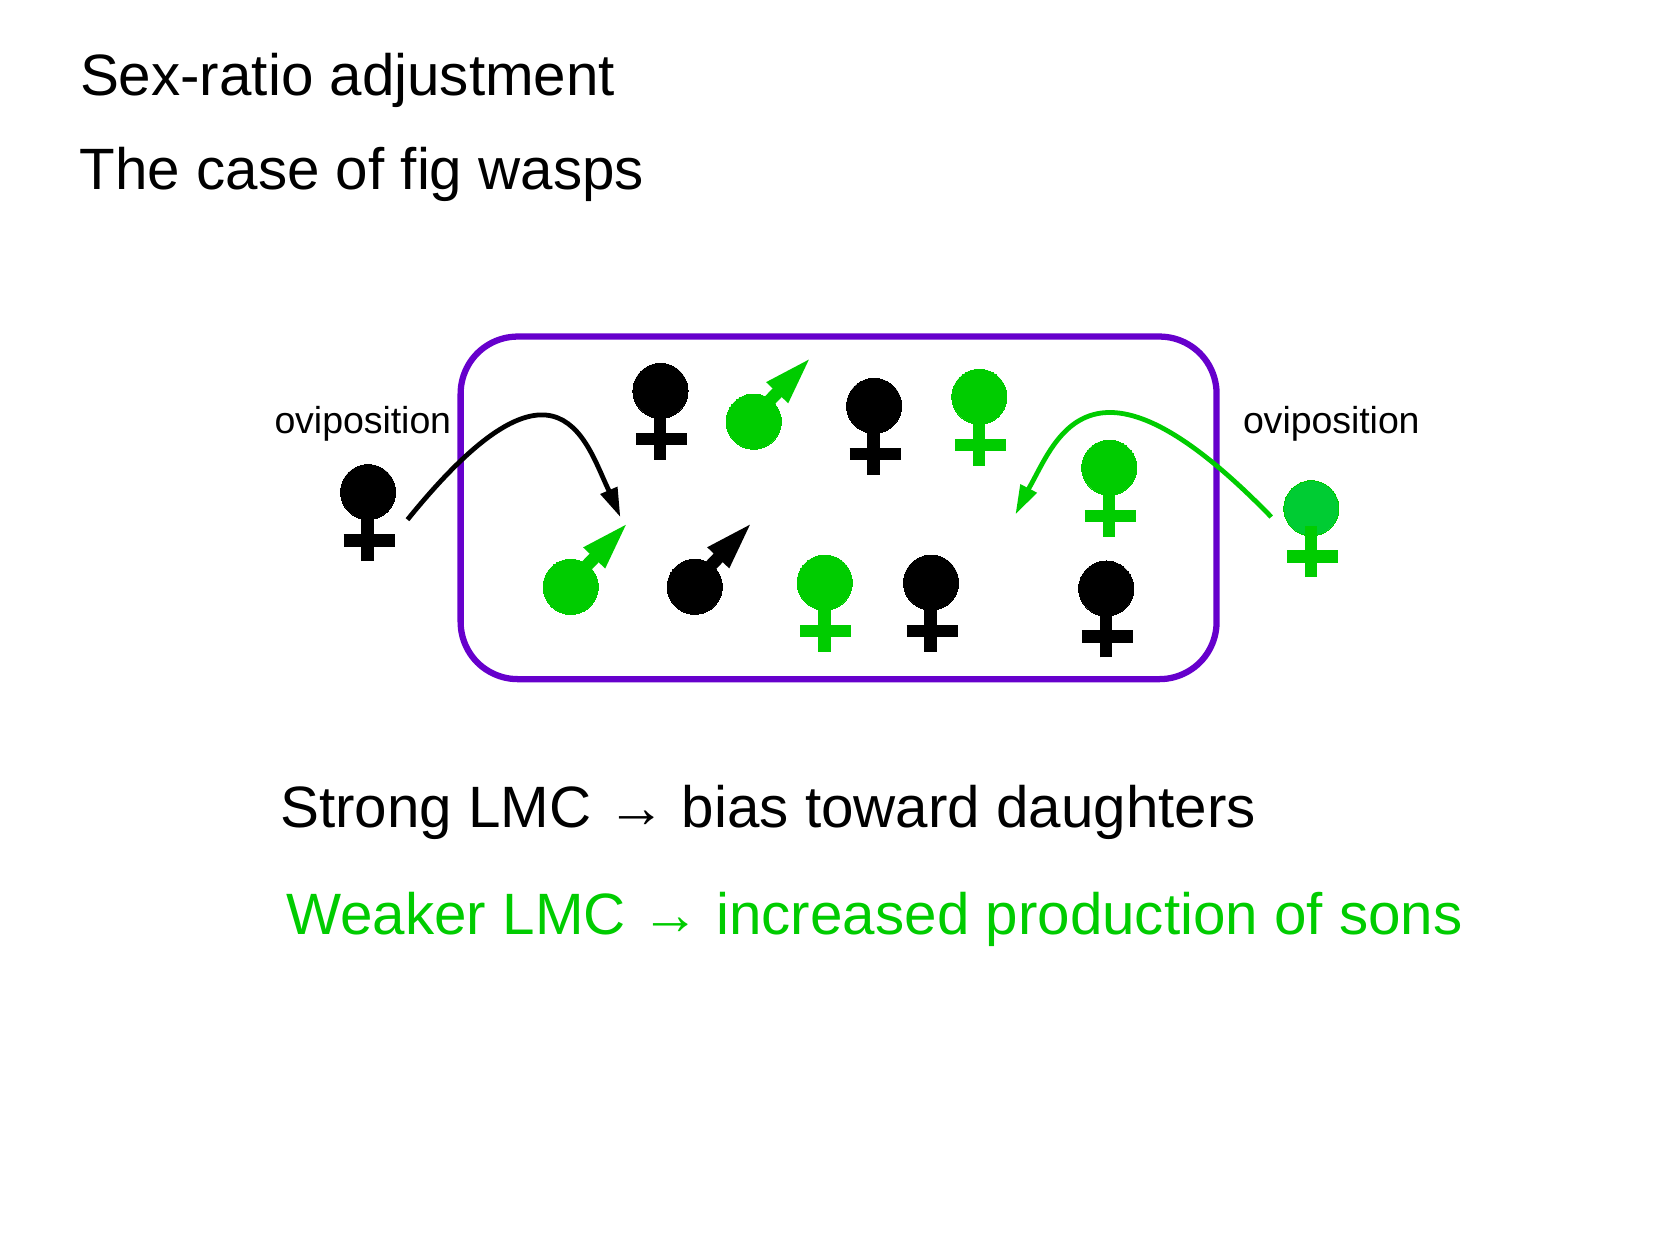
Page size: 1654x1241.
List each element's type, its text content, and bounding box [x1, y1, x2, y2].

text_box The case of fig wasps [65, 129, 935, 210]
text_box Weaker LMC → increased production of sons [271, 874, 1479, 954]
text_box [1283, 480, 1339, 536]
text_box [460, 336, 1217, 680]
text_box [340, 464, 396, 519]
text_box Strong LMC → bias toward daughters [265, 767, 1273, 848]
text_box Sex-ratio adjustment [65, 35, 674, 116]
text_box oviposition [259, 391, 467, 449]
text_box oviposition [1228, 392, 1435, 449]
